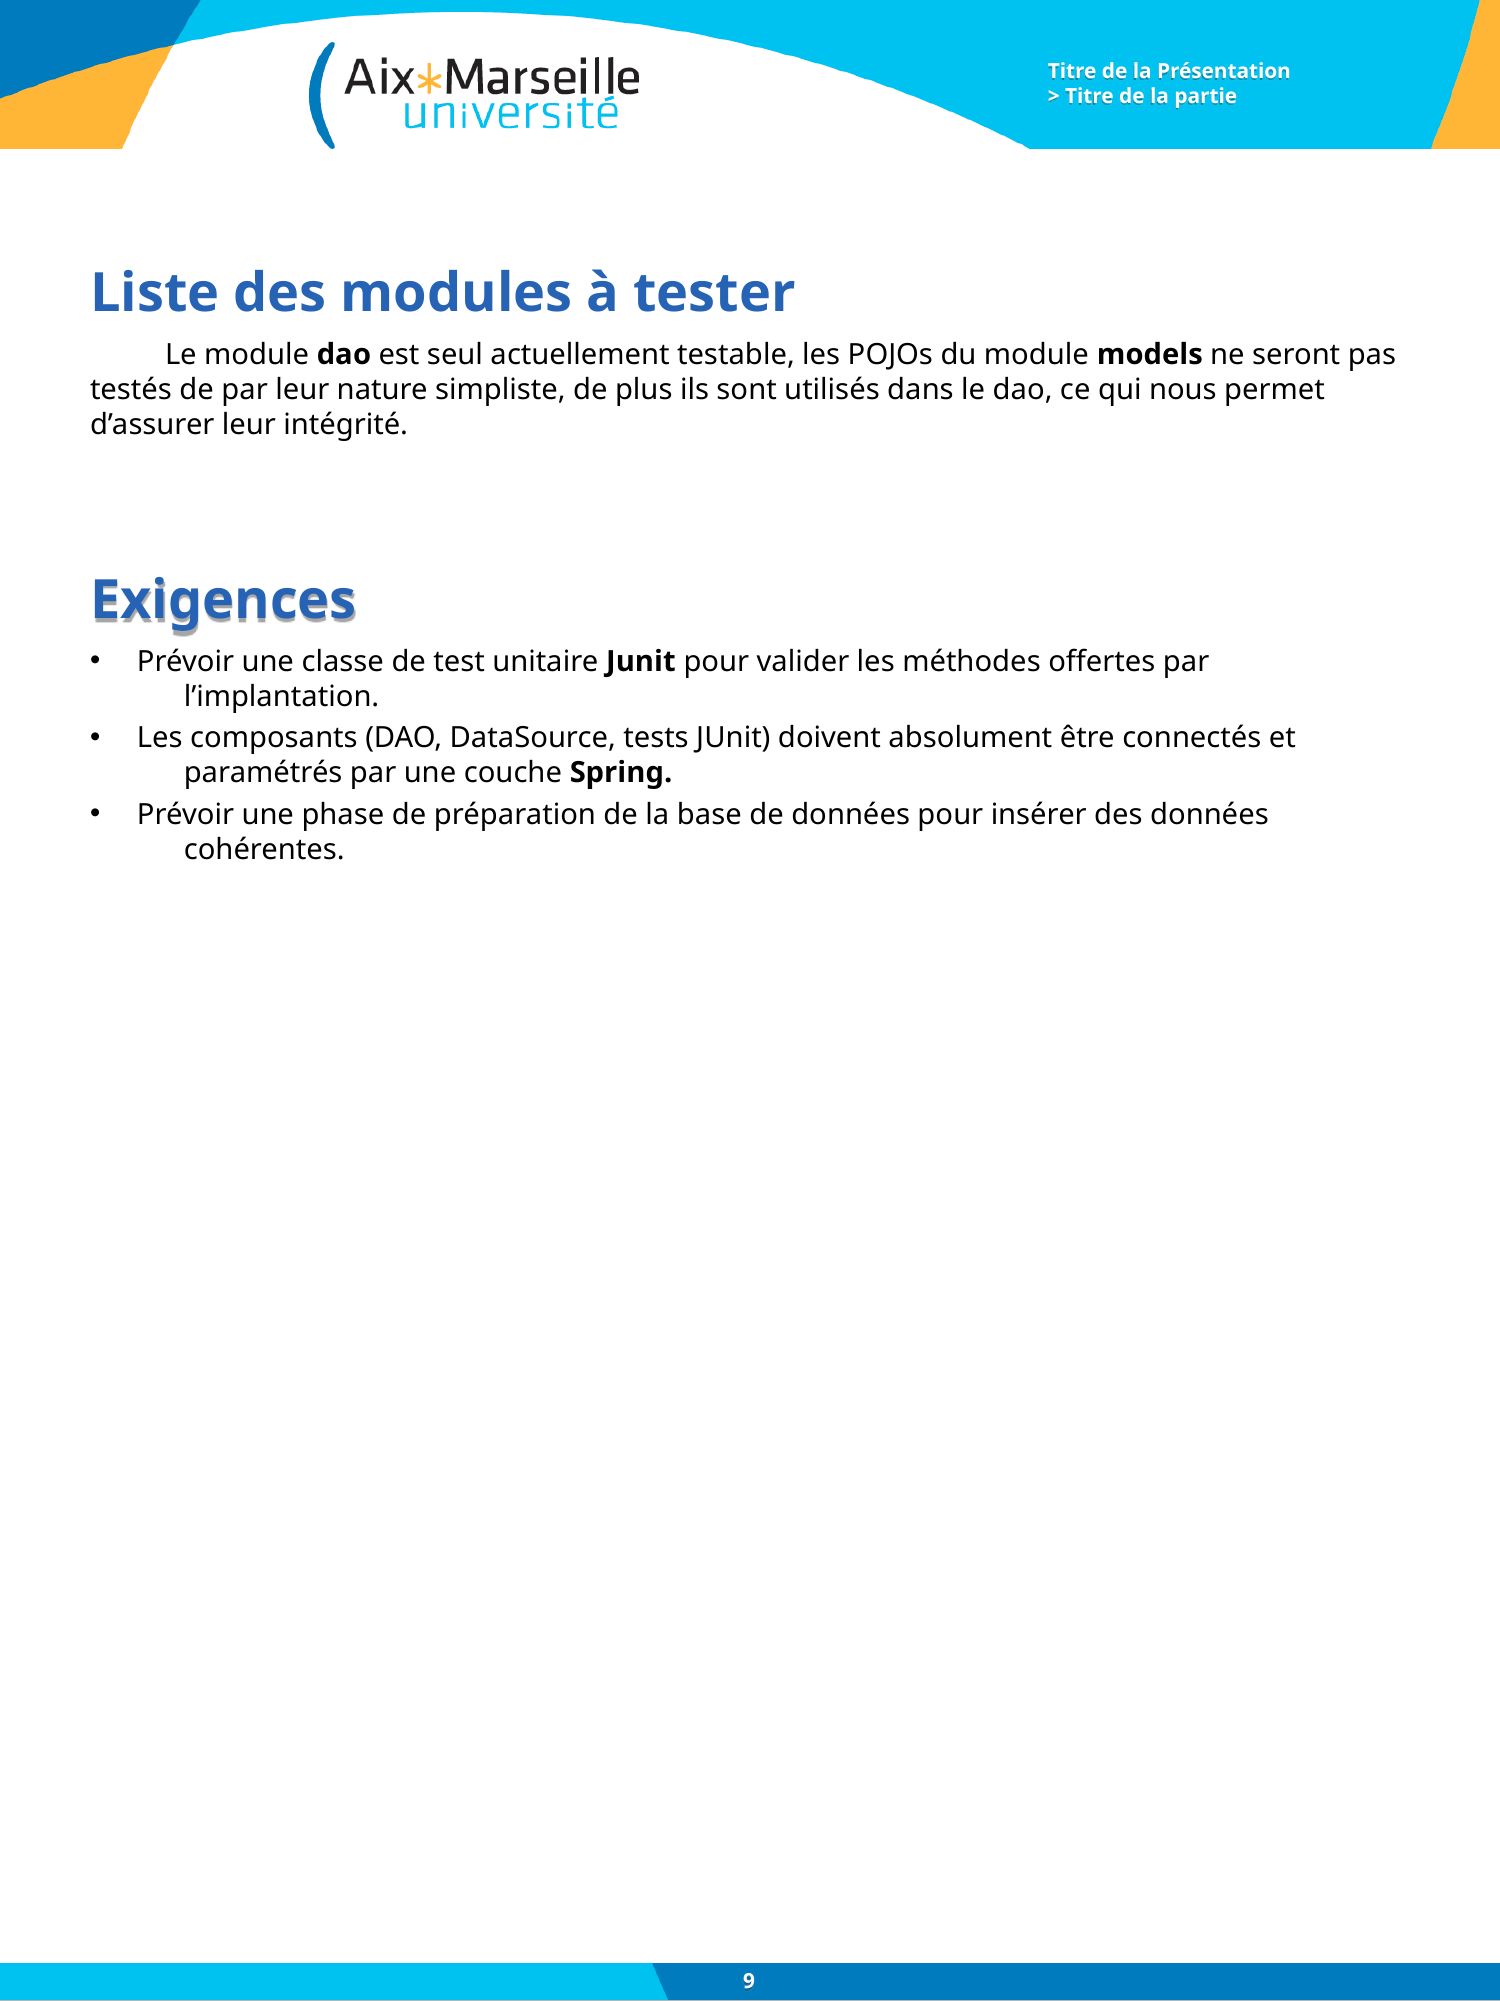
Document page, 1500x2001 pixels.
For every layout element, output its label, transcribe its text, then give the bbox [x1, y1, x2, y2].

list Prévoir une classe de test unitaire Junit pour valider les méthodes offertes par l’implantation. Les composants (DAO, DataSource, tests JUnit) doivent absolument être connectés et paramétrés par une couche Spring. Prévoir une phase de préparation de la base de données pour insérer des données cohérentes. [75, 634, 1426, 945]
text_box Titre de la Présentation > Titre de la partie [1032, 0, 1500, 165]
text_box Exigences [75, 473, 1426, 634]
text_box [353, 1960, 1145, 2000]
list Le module dao est seul actuellement testable, les POJOs du module models ne seront pas testés de par leur nature simpliste, de plus ils sont utilisés dans le dao, ce qui nous permet d’assurer leur intégrité. [75, 327, 1426, 473]
title Liste des modules à tester [75, 166, 1426, 327]
